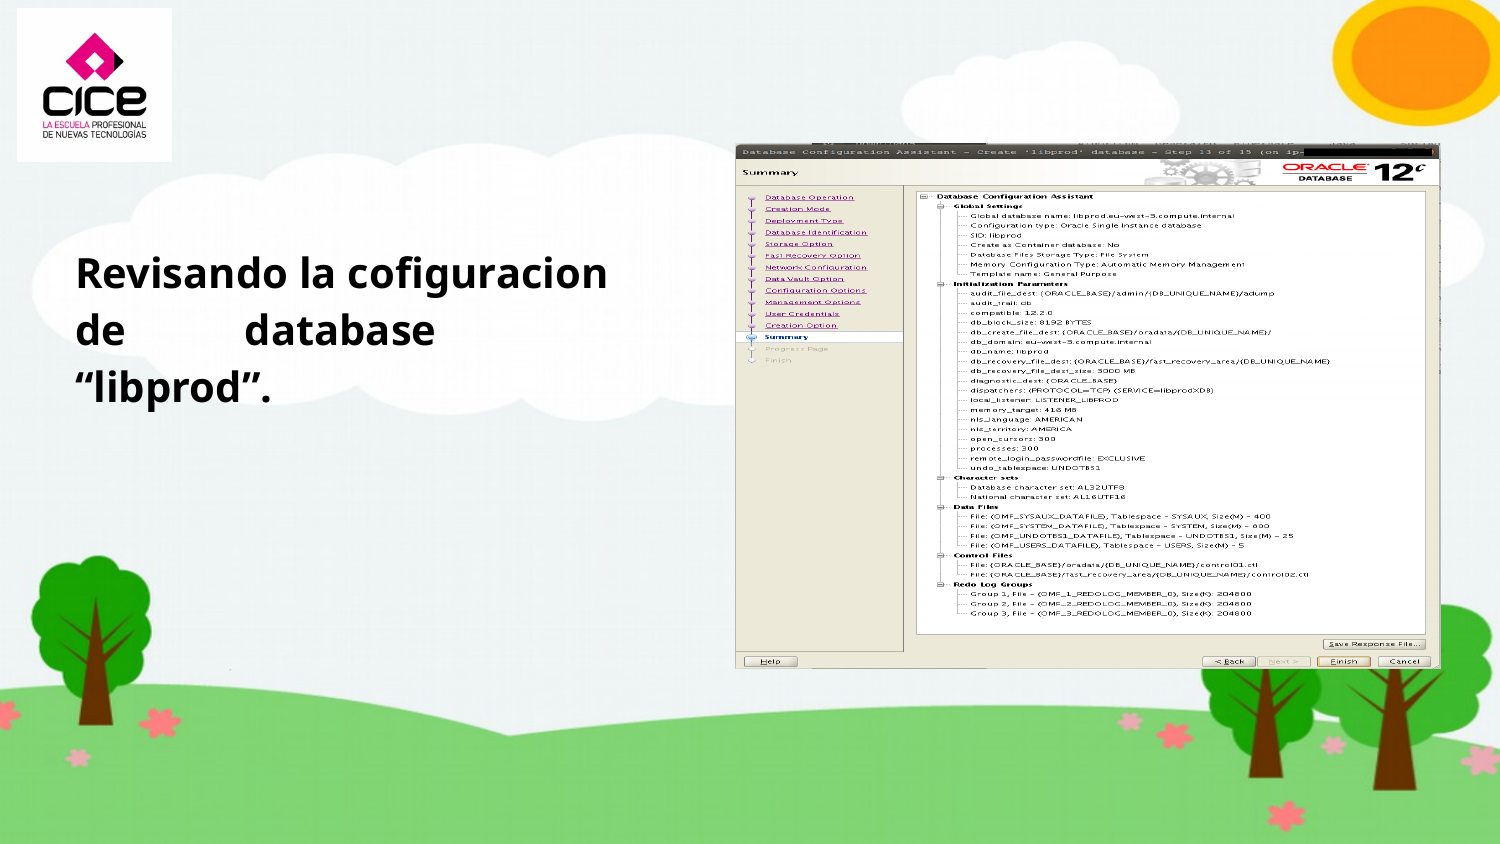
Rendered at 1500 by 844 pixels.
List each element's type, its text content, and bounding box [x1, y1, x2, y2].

title Revisando la cofiguracion de database “libprod”. [75, 283, 639, 376]
picture [0, 0, 1500, 844]
